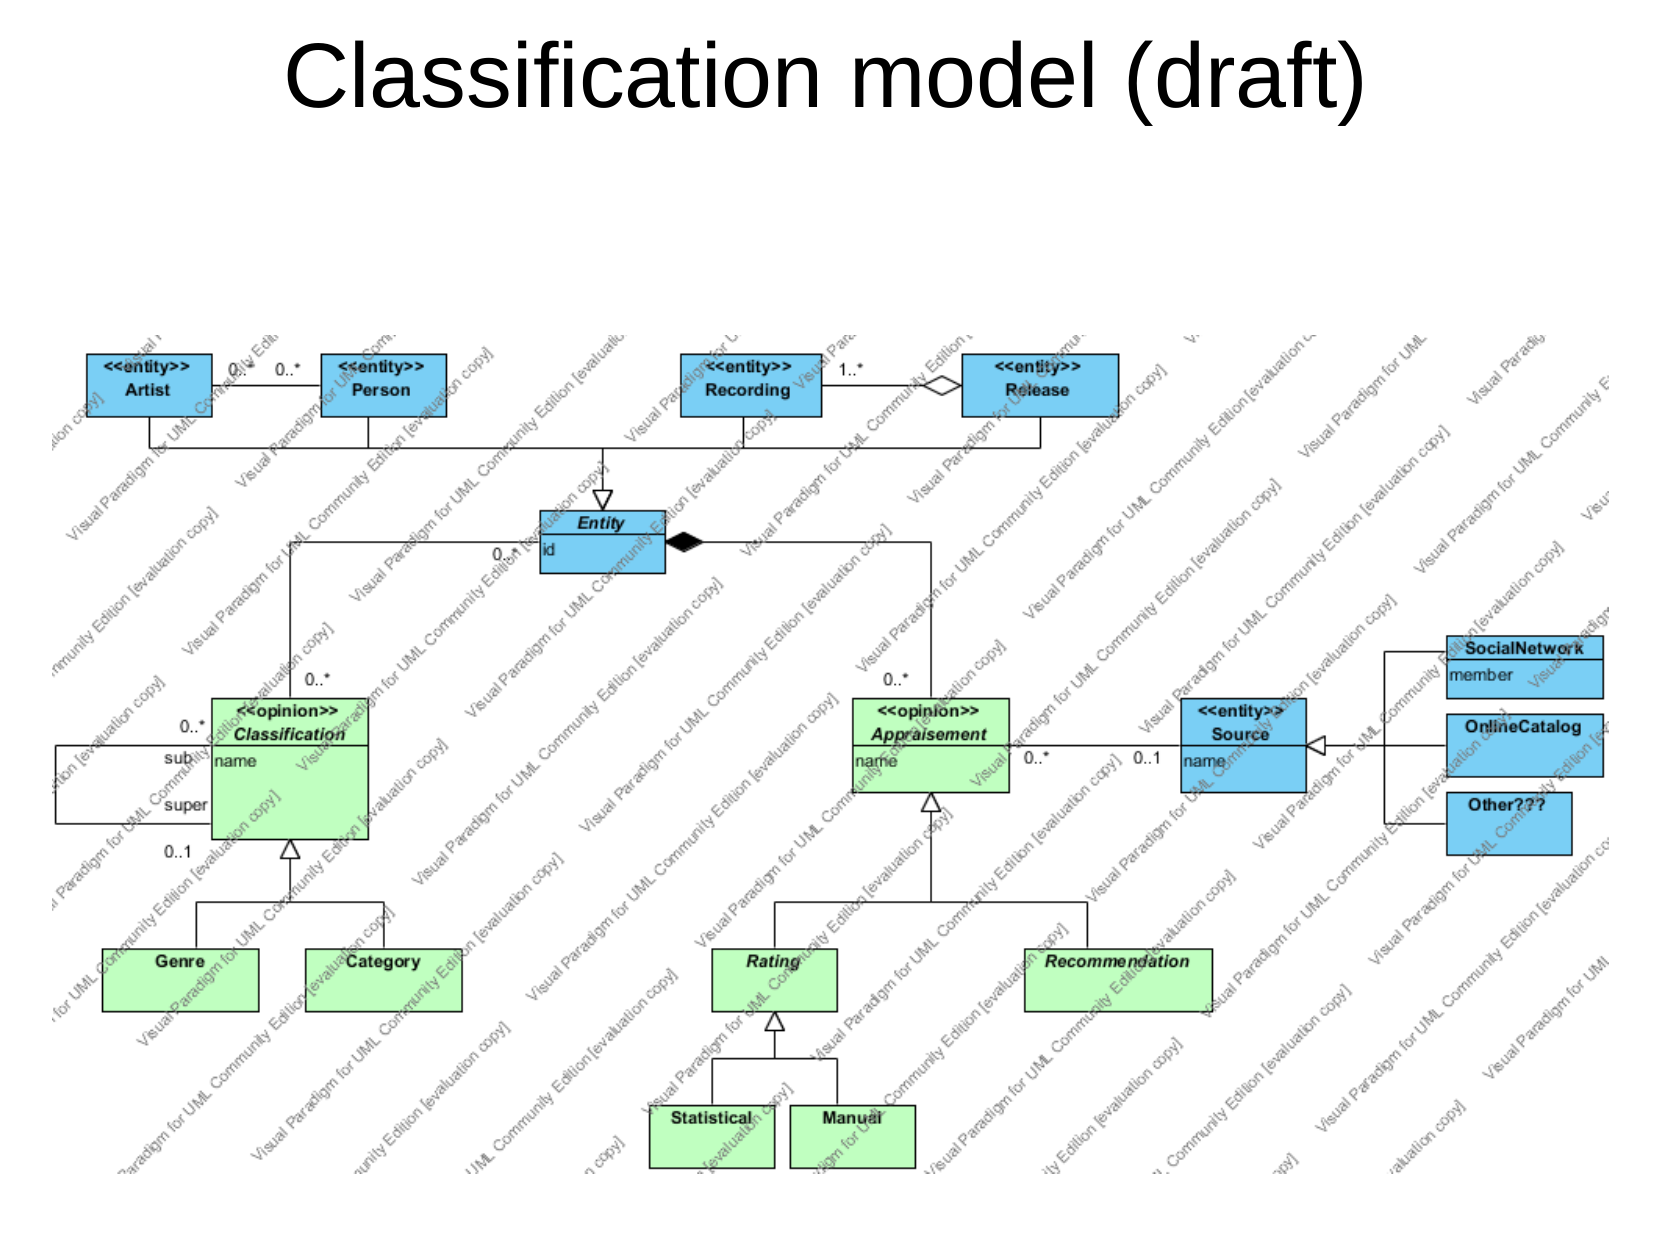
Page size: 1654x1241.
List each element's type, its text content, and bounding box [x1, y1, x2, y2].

title Classification model (draft) [82, 0, 1571, 173]
picture [52, 335, 1609, 1174]
